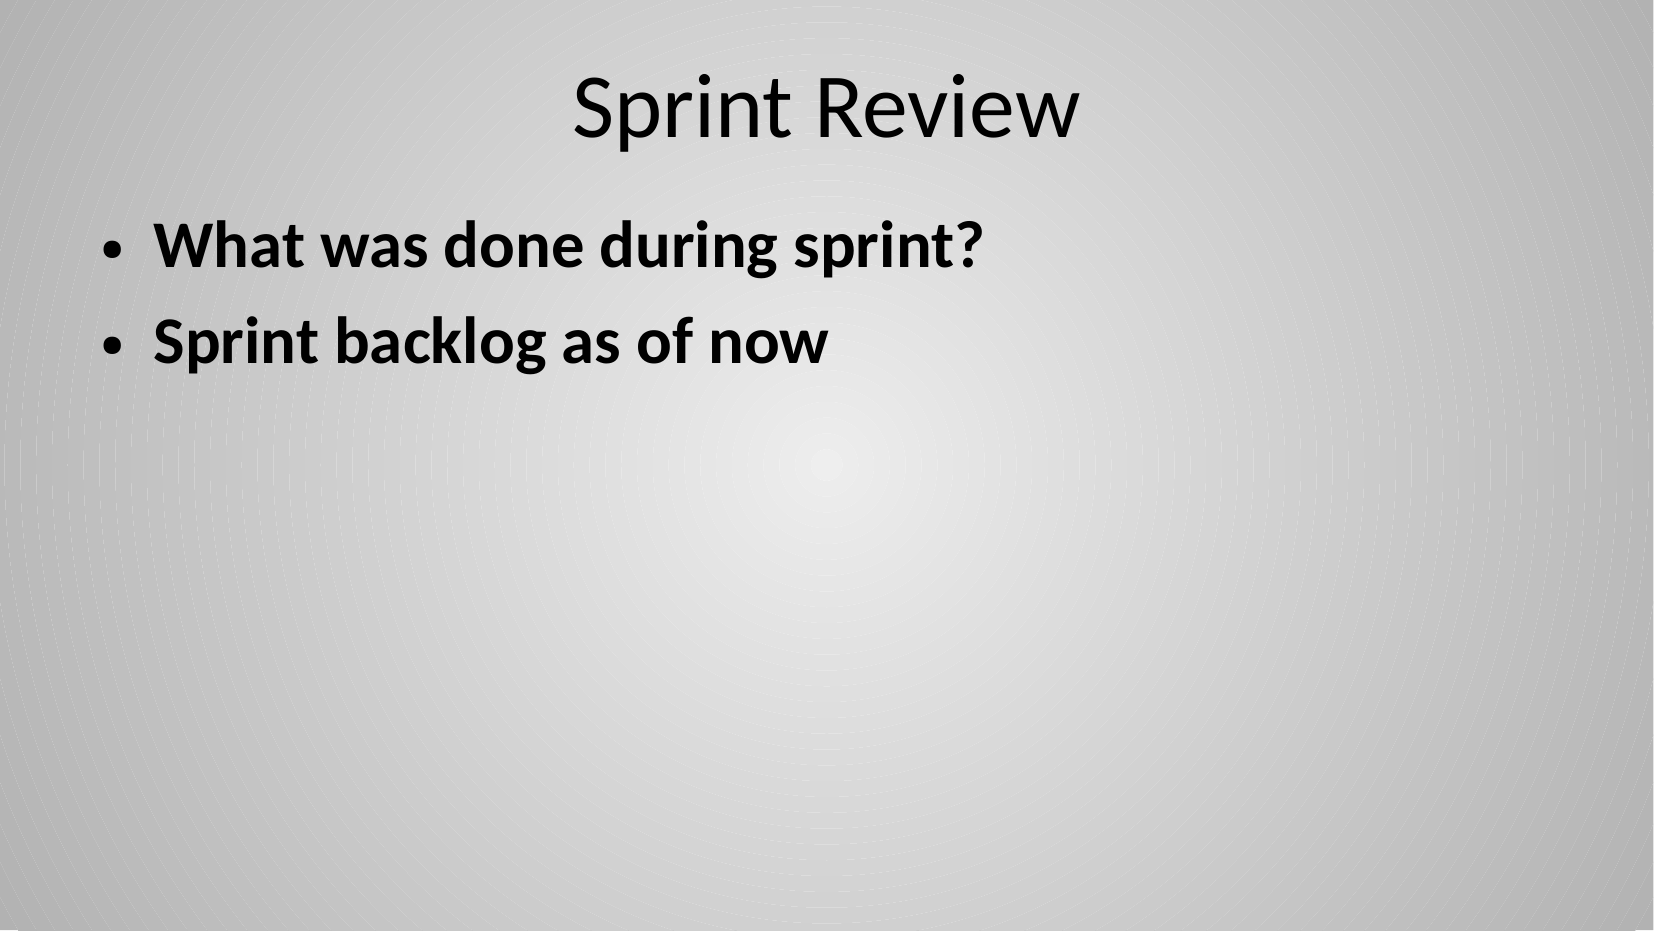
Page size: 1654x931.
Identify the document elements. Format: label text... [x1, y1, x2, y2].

title Sprint Review [82, 37, 1571, 193]
list What was done during sprint? Sprint backlog as of now [82, 217, 1571, 758]
